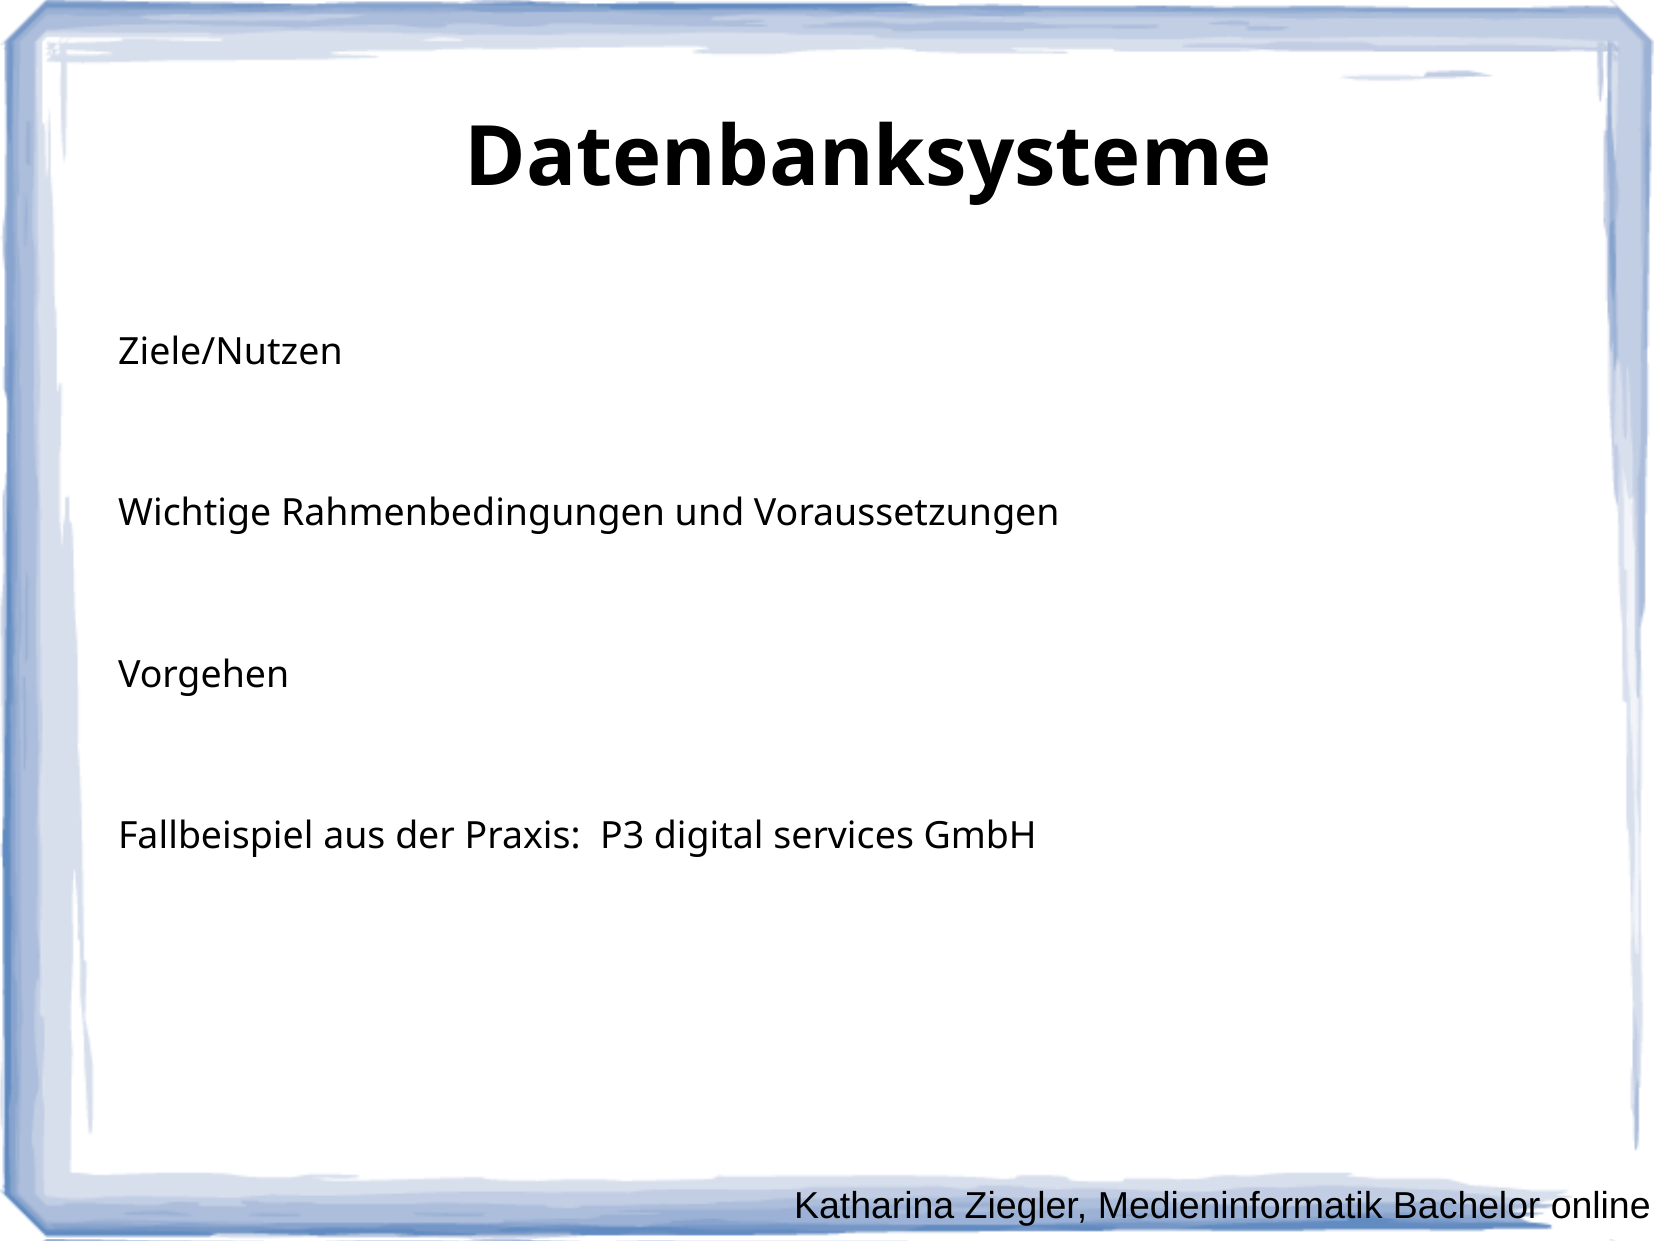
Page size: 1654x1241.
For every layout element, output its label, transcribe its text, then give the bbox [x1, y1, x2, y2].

text_box Katharina Ziegler, Medieninformatik Bachelor online [749, 1176, 1654, 1241]
list Ziele/Nutzen Wichtige Rahmenbedingungen und Voraussetzungen Vorgehen Fallbeispiel aus der Praxis: P3 digital services GmbH [118, 324, 1571, 1030]
picture [0, 0, 1654, 1241]
title Datenbanksysteme [82, 49, 1571, 257]
